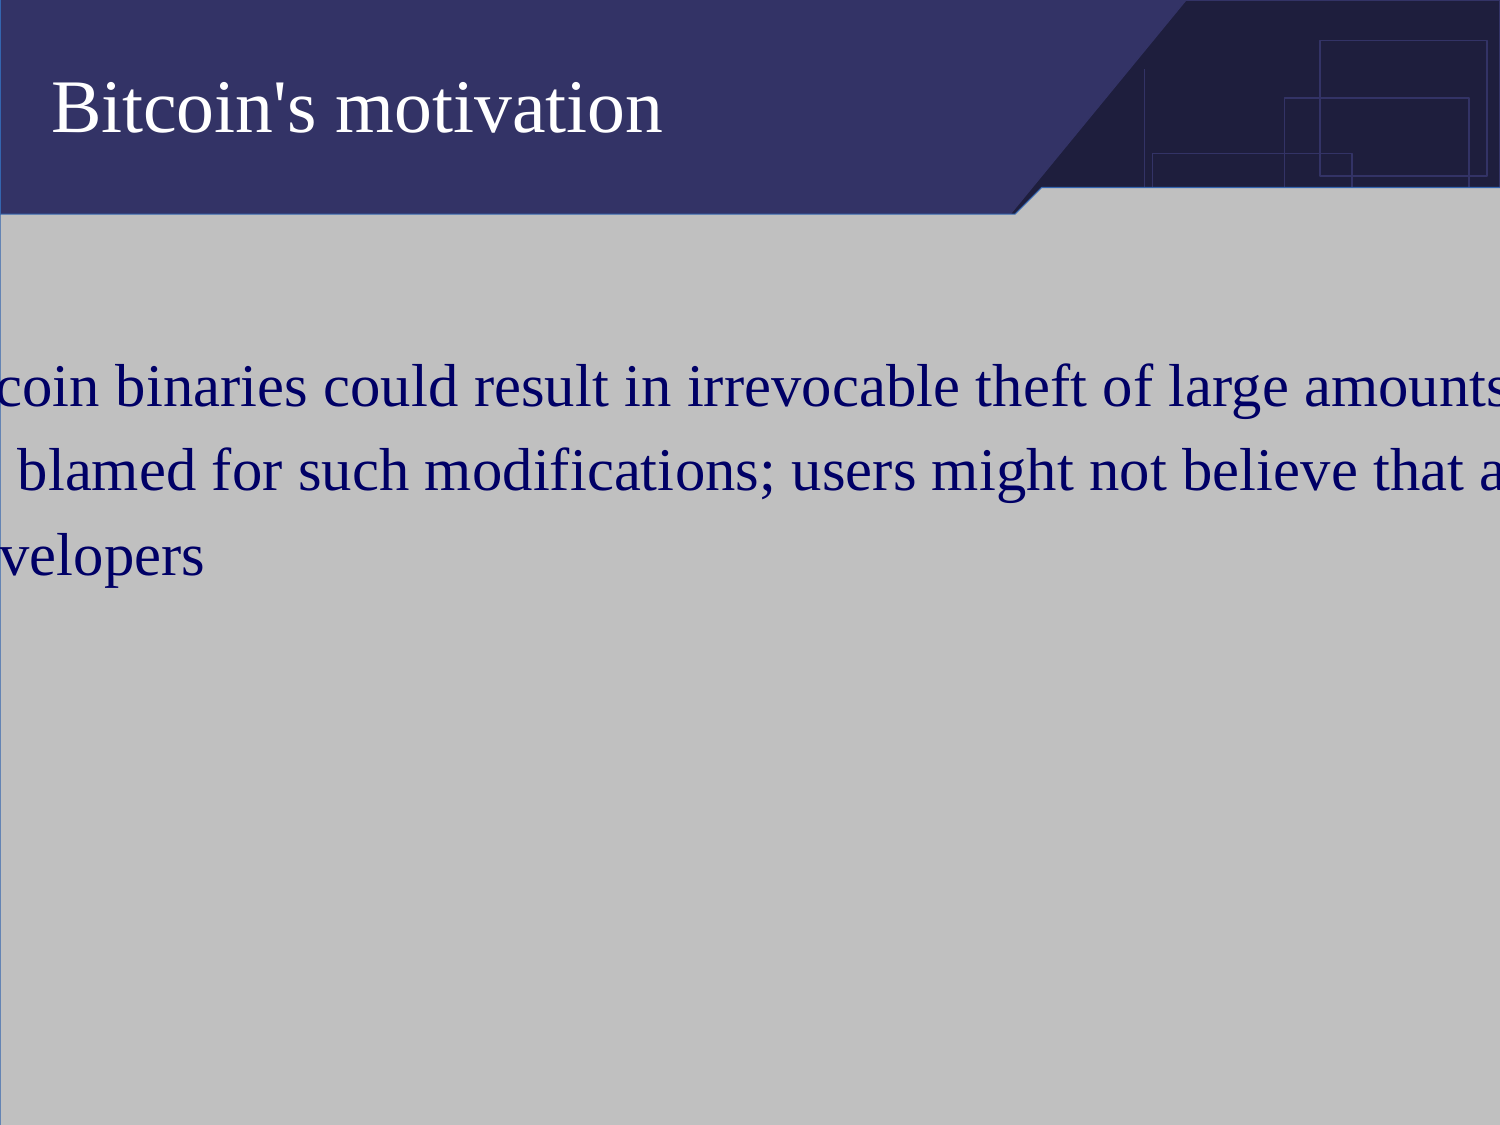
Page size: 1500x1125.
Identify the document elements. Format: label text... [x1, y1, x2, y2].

text_box Malicious modifications to Bitcoin binaries could result in irrevocable theft of large amounts of money Individual developers could be blamed for such modifications; users might not believe that a developer's machine was hacked Reproducible builds protect developers [0, 345, 1500, 688]
text_box Bitcoin's motivation [0, 57, 1276, 157]
